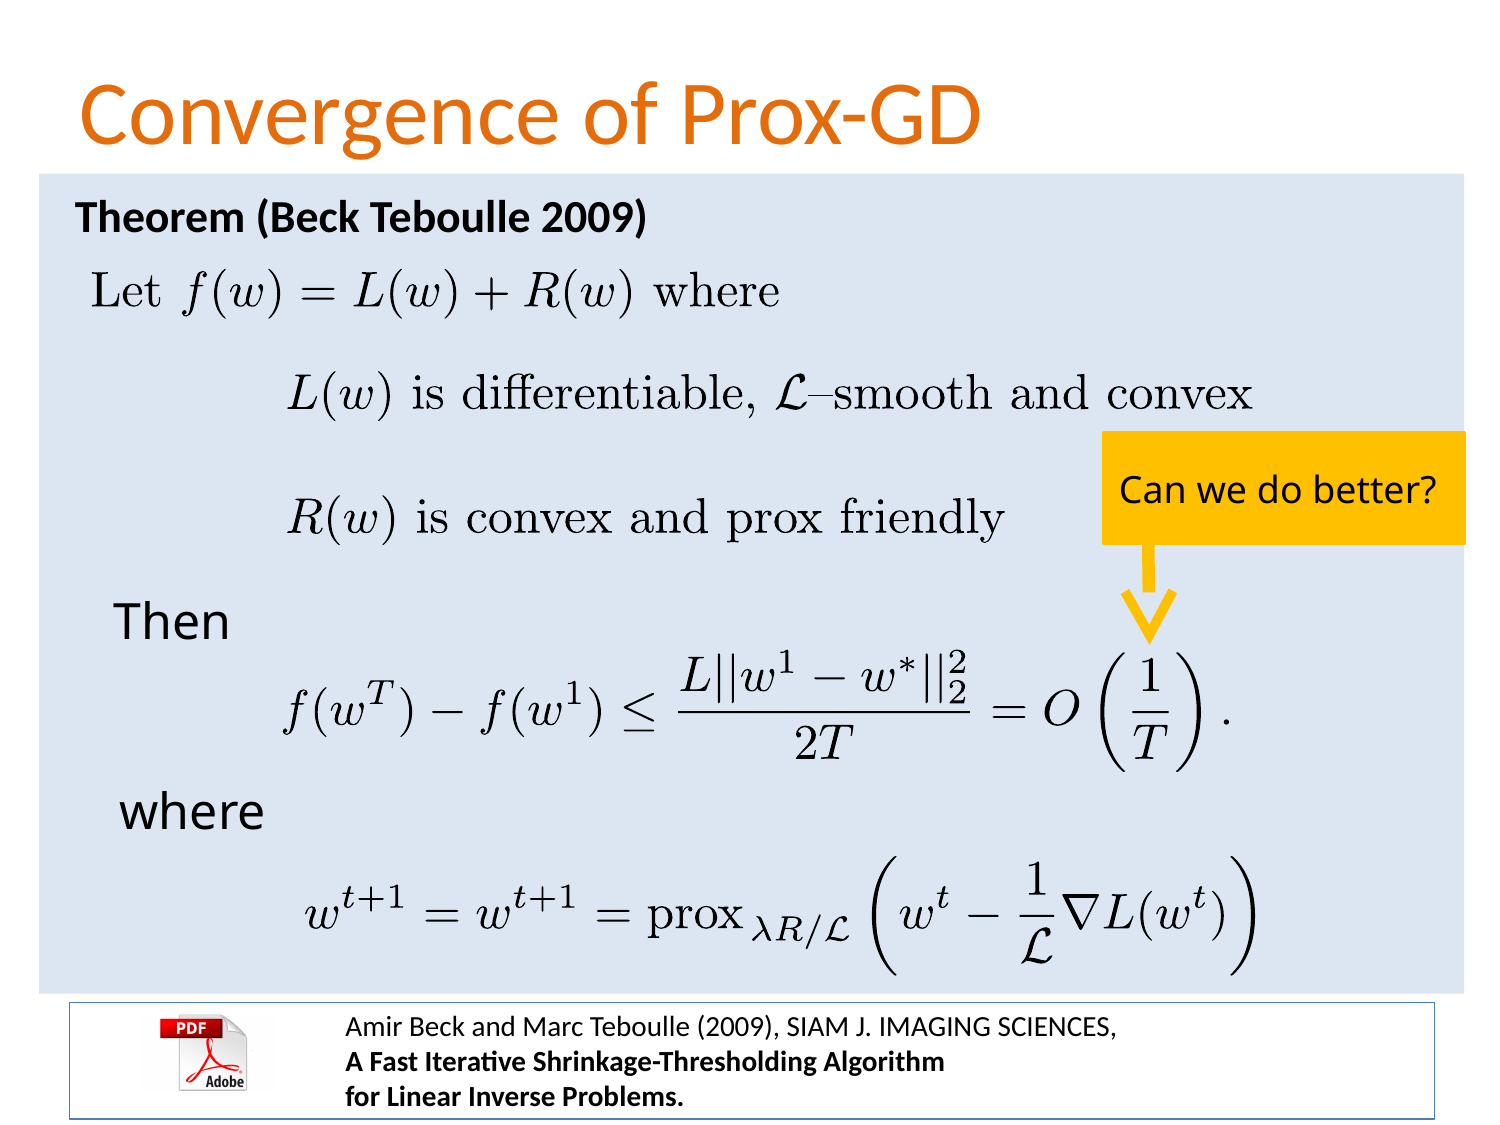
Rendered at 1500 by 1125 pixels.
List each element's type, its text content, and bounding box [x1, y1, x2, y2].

text_box Can we do better? [1104, 432, 1465, 544]
text_box [1426, 1002, 1435, 1120]
text_box where [105, 768, 263, 855]
text_box [39, 173, 1465, 994]
text_box Then [99, 579, 243, 665]
text_box Amir Beck and Marc Teboulle (2009), SIAM J. IMAGING SCIENCES, A Fast Iterative Shrinkage-Thresholding Algorithm for Linear Inverse Problems. [330, 1000, 1426, 1125]
text_box Theorem (Beck Teboulle 2009) [60, 179, 1216, 264]
picture [140, 1013, 276, 1091]
text_box [69, 1002, 330, 1120]
text_box Convergence of Prox-GD [64, 14, 1415, 202]
